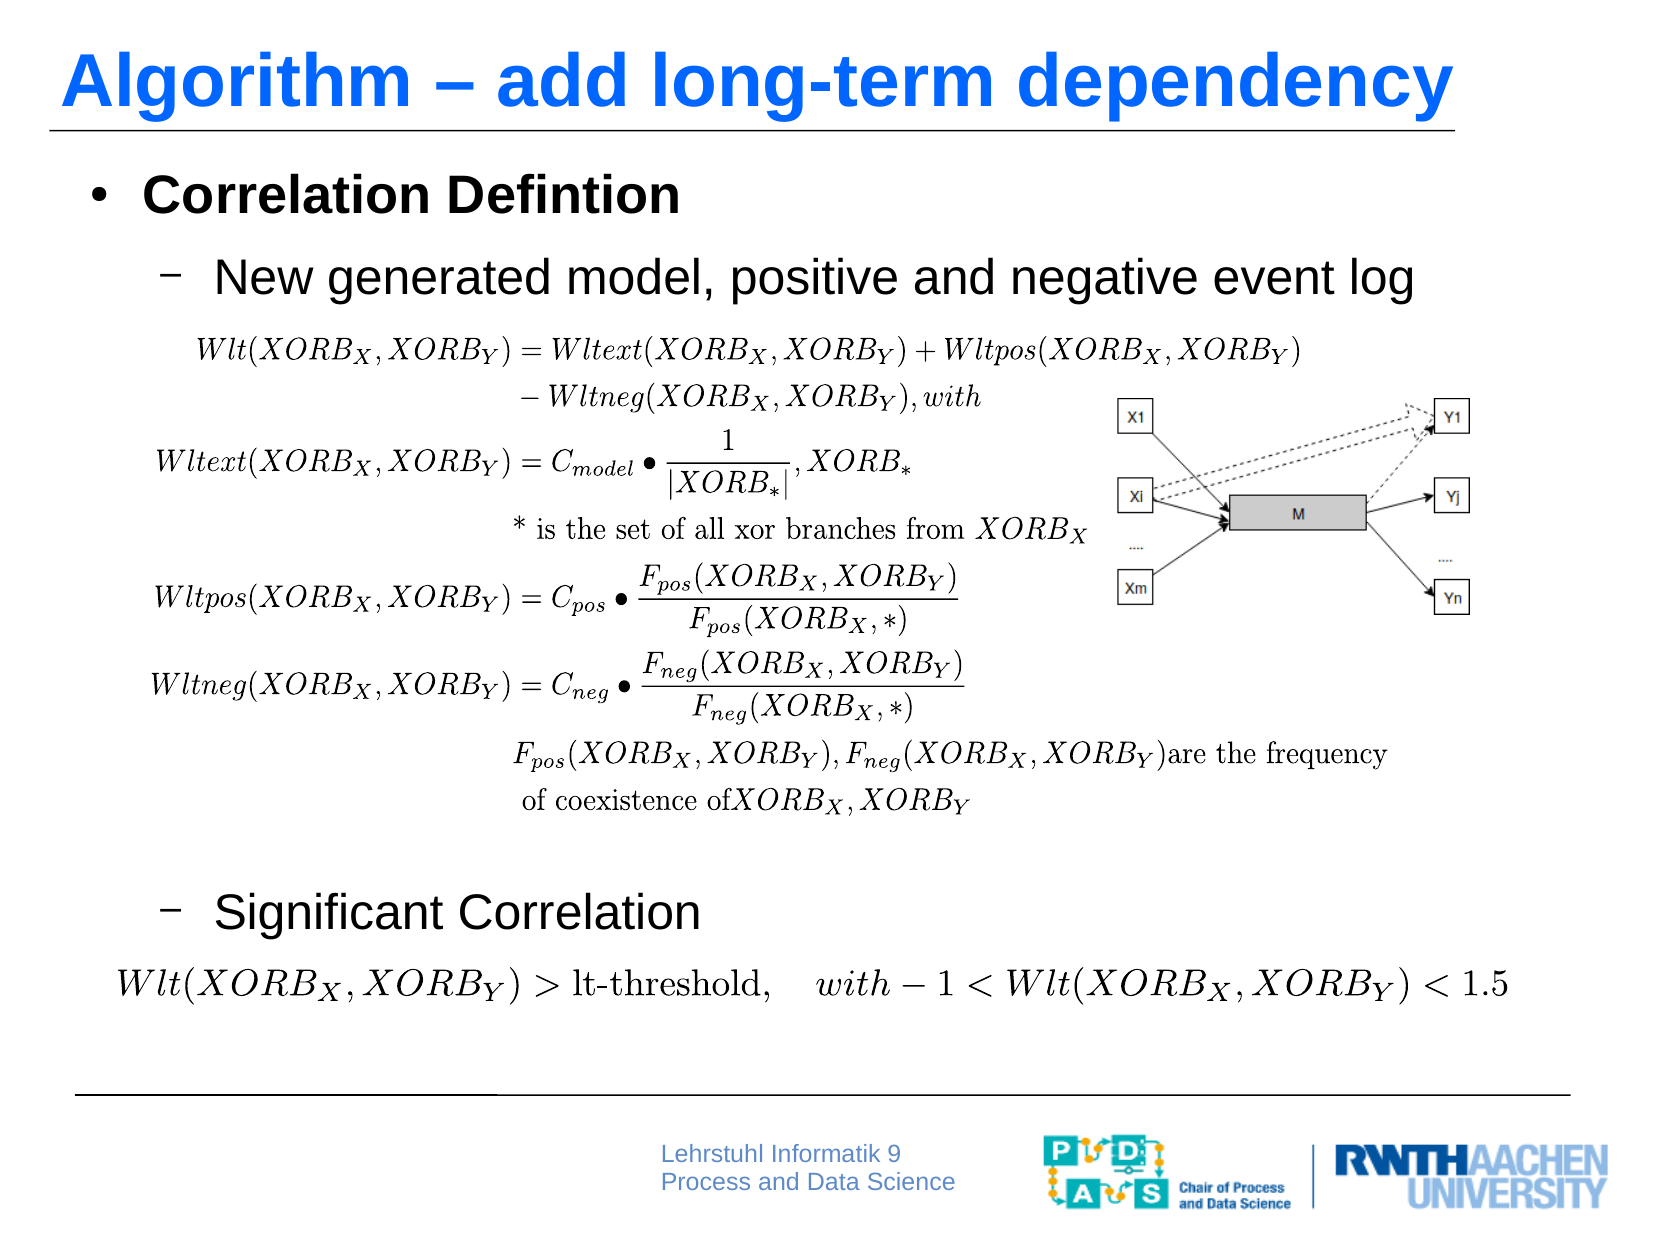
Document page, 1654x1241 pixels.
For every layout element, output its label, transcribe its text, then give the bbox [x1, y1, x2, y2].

list Correlation Defintion New generated model, positive and negative event log Significant Correlation [71, 165, 1561, 1021]
picture [1110, 398, 1470, 616]
text_box [115, 967, 1510, 1005]
picture [1005, 1090, 1647, 1241]
text_box [150, 335, 1389, 816]
title Algorithm – add long-term dependency [60, 30, 1549, 131]
